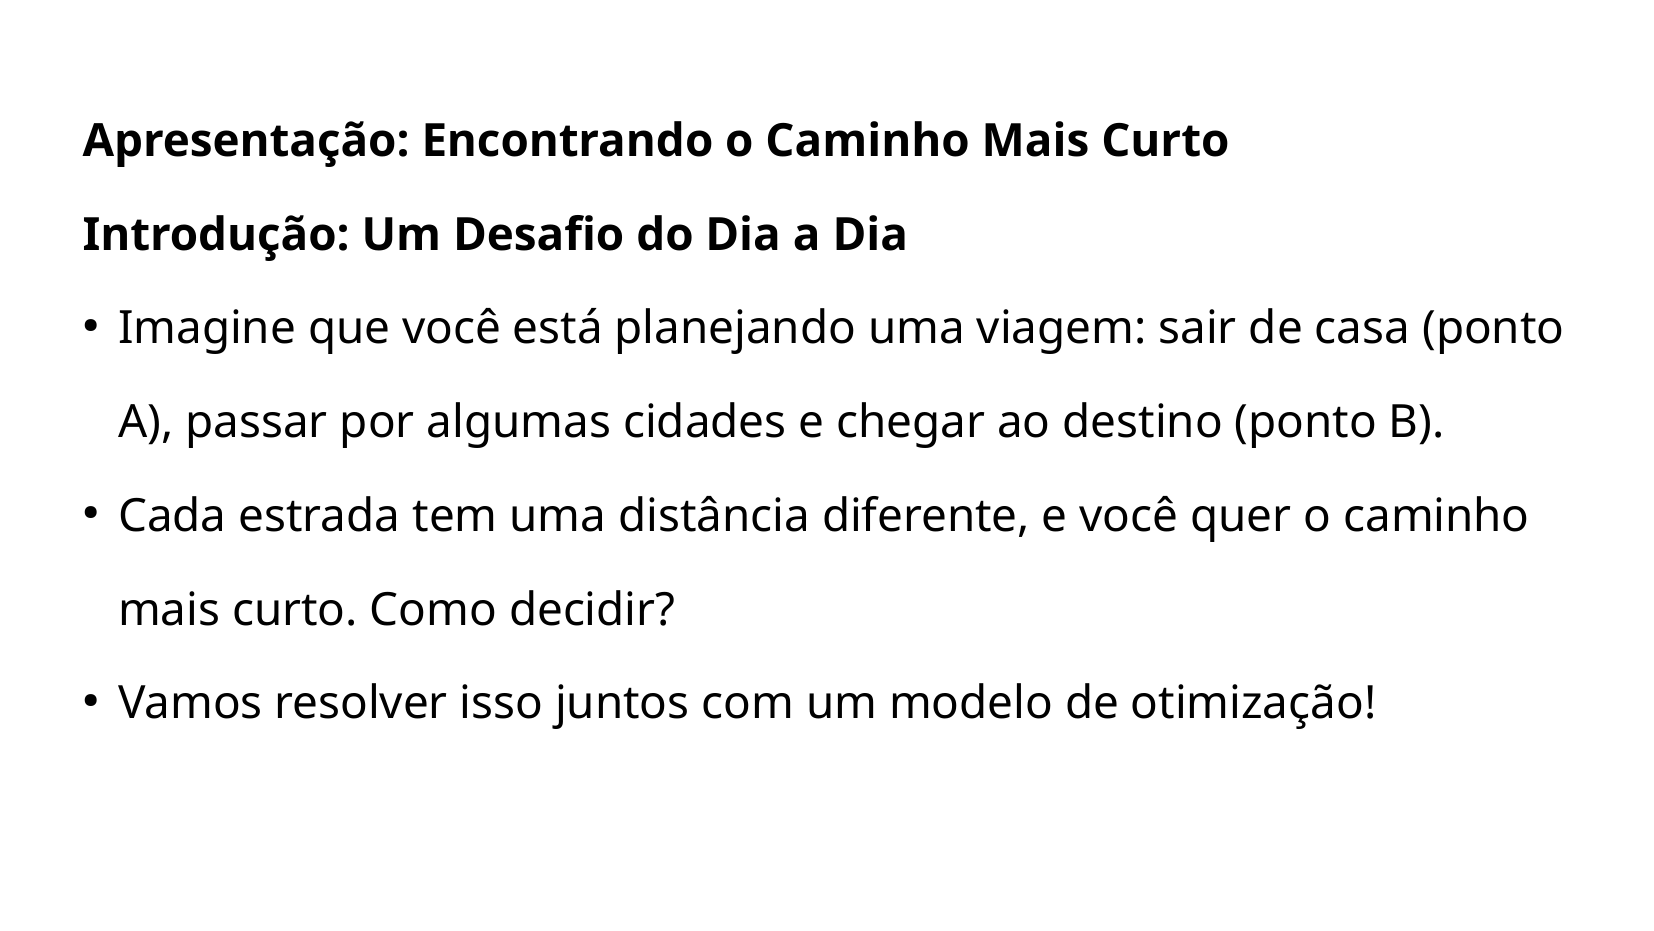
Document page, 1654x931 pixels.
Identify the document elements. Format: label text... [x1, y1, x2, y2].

subtitle Apresentação: Encontrando o Caminho Mais Curto Introdução: Um Desafio do Dia a Dia Imagine que você está planejando uma viagem: sair de casa (ponto A), passar por algumas cidades e chegar ao destino (ponto B). Cada estrada tem uma distância diferente, e você quer o caminho mais curto. Como decidir? Vamos resolver isso juntos com um modelo de otimização! [82, 76, 1571, 695]
